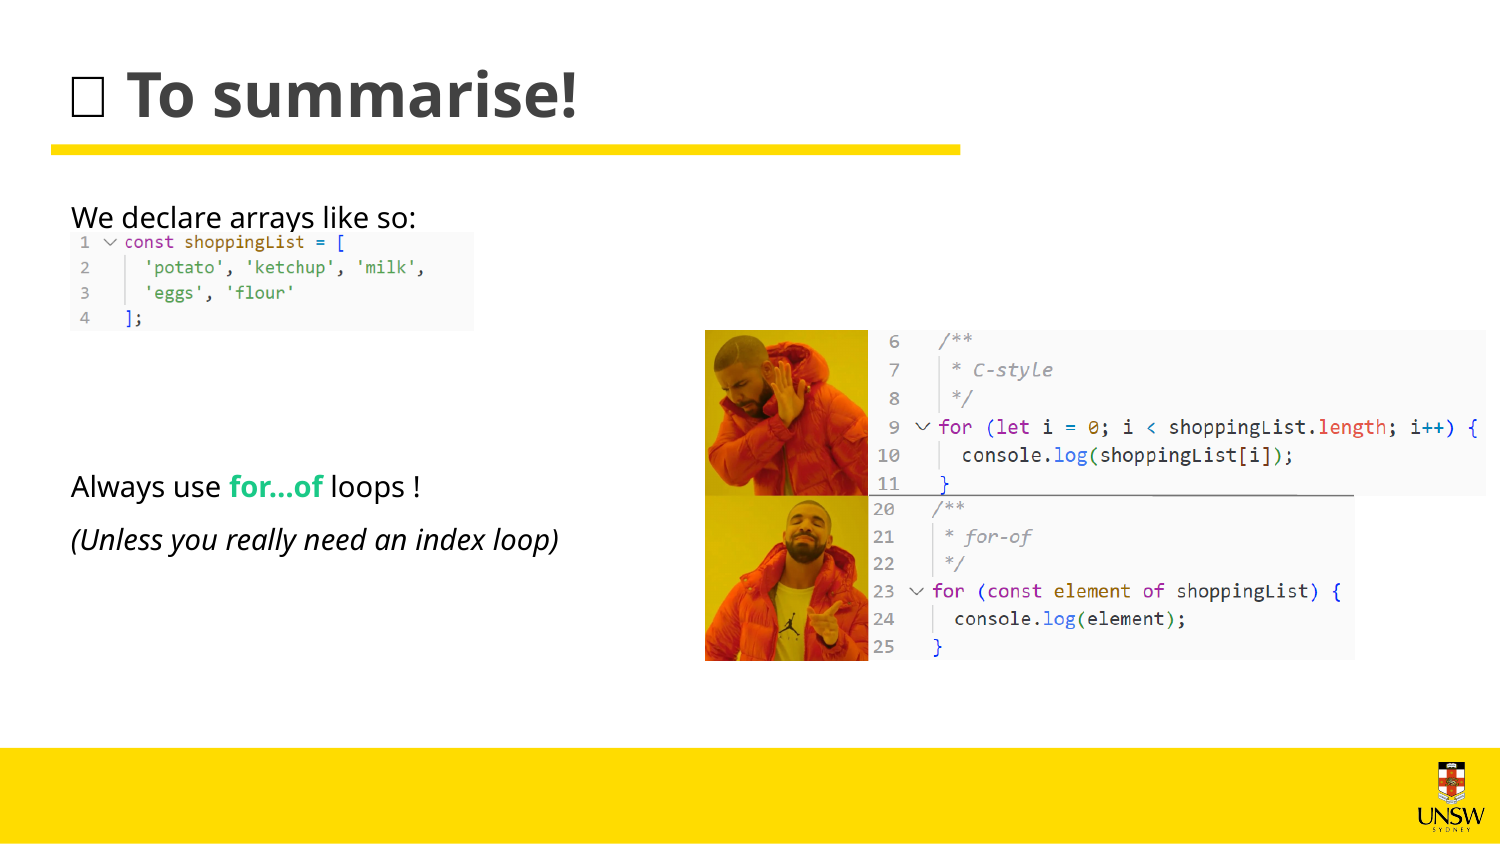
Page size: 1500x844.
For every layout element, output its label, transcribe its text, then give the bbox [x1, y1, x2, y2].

text_box [51, 144, 961, 156]
text_box ✅ To summarise! [51, 24, 1449, 145]
picture [1418, 762, 1485, 832]
picture [70, 232, 474, 331]
text_box Always use for…of loops ! (Unless you really need an index loop) [55, 436, 674, 572]
text_box We declare arrays like so: [55, 167, 1216, 250]
picture [705, 330, 1486, 661]
